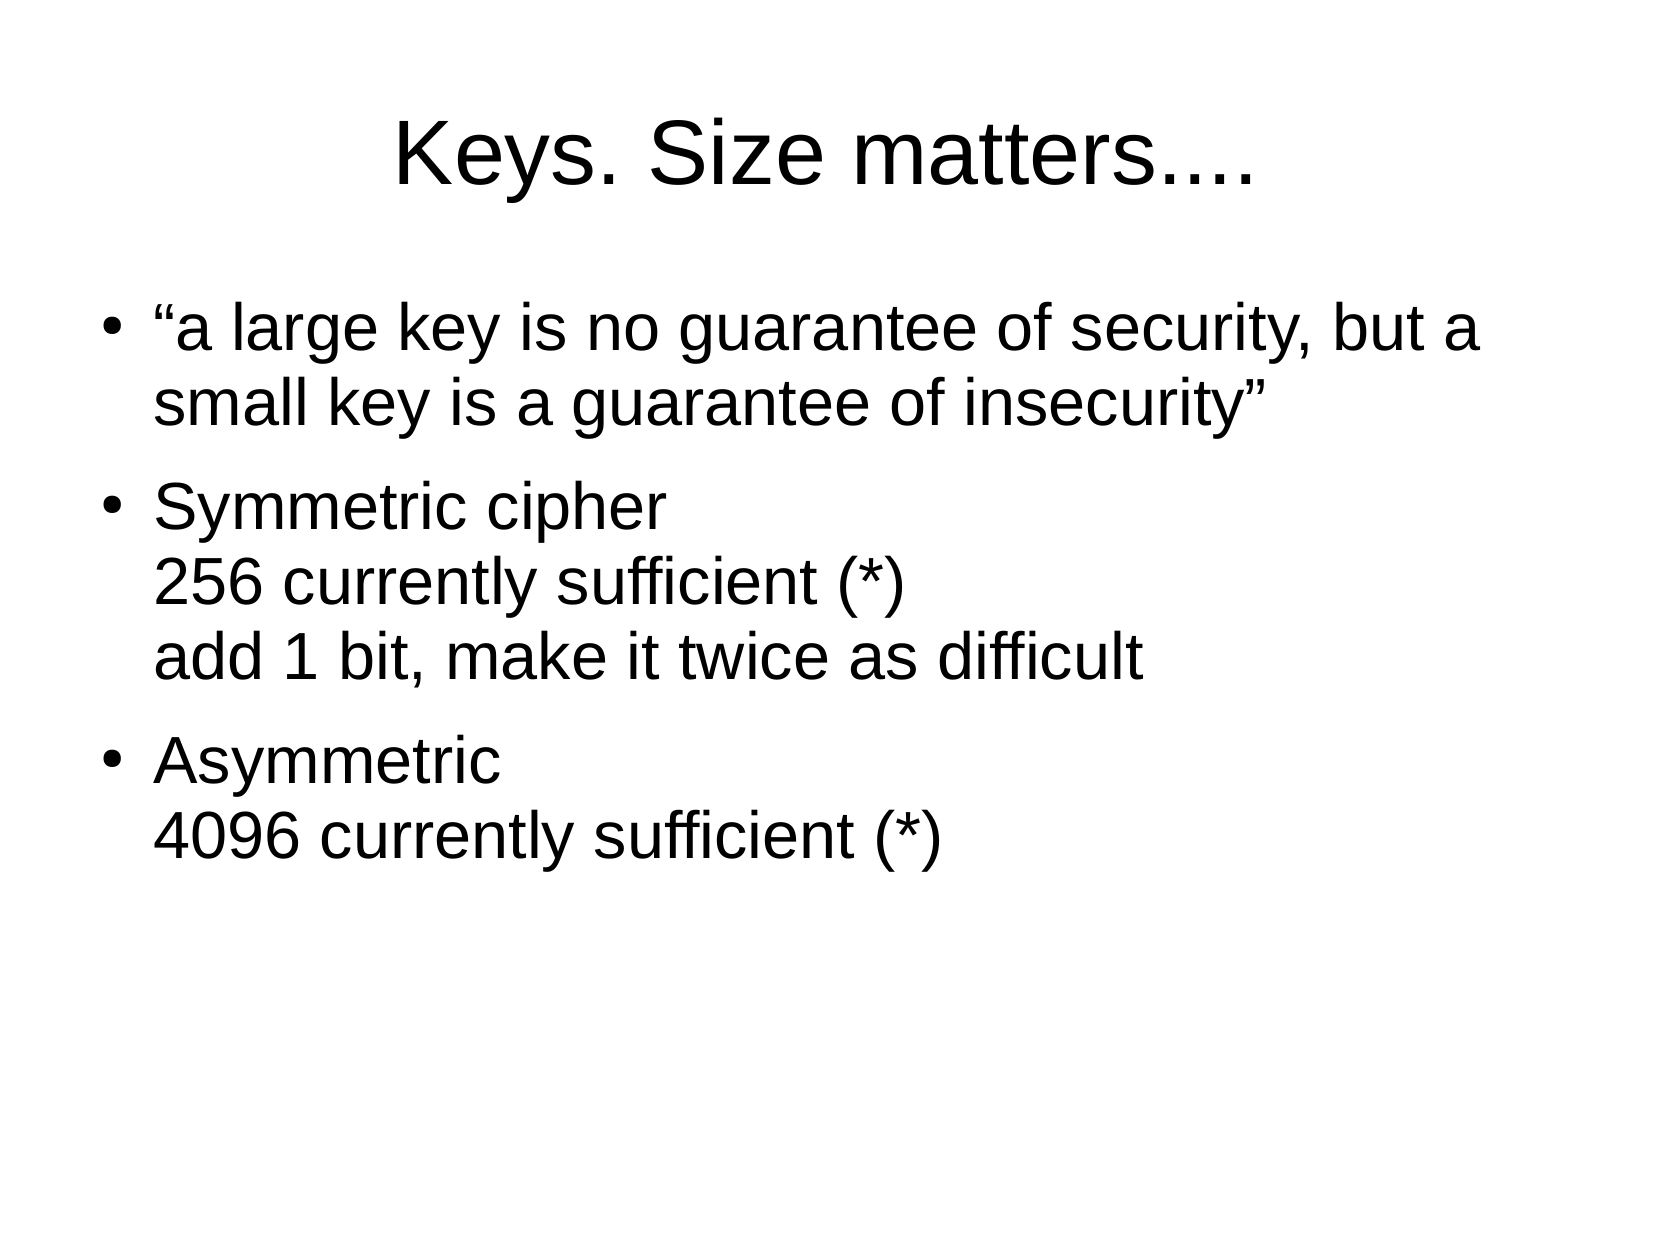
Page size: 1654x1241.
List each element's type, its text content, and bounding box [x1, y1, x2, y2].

list “a large key is no guarantee of security, but a small key is a guarantee of insecurity” Symmetric cipher 256 currently sufficient (*) add 1 bit, make it twice as difficult Asymmetric 4096 currently sufficient (*) [82, 290, 1571, 1109]
title Keys. Size matters.... [82, 56, 1571, 250]
